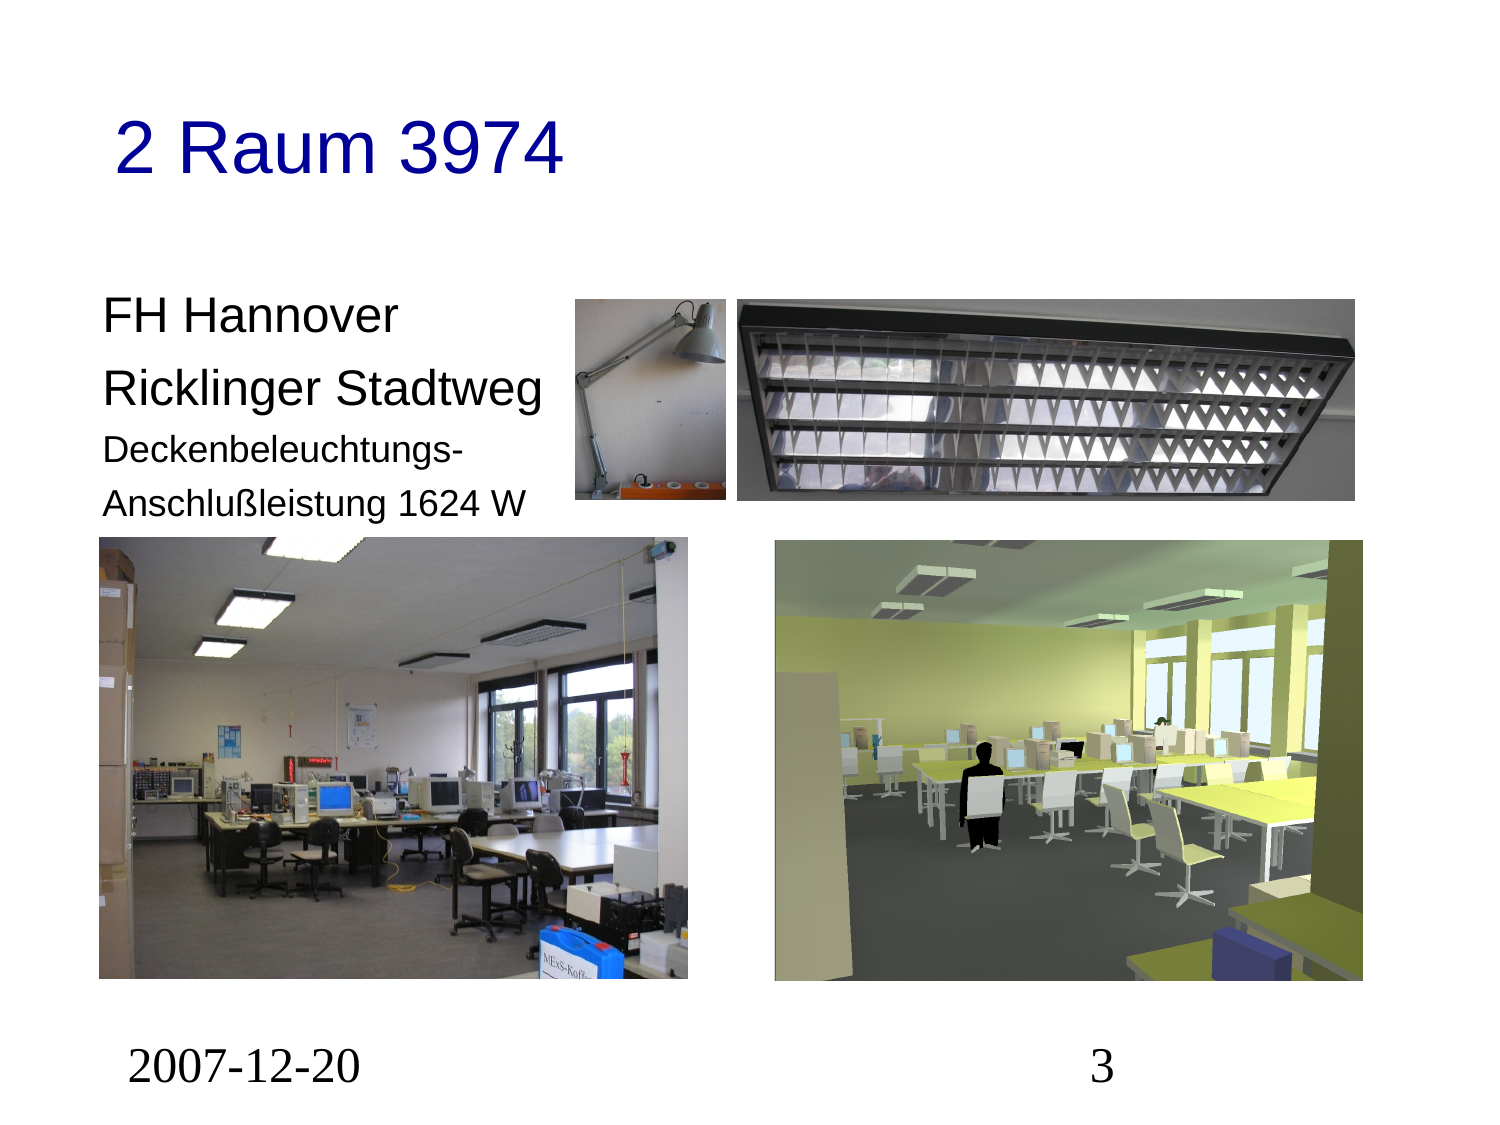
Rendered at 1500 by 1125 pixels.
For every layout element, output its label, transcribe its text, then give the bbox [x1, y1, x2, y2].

picture [737, 299, 1355, 501]
title 2 Raum 3974 [99, 49, 1375, 238]
list FH Hannover Ricklinger Stadtweg Deckenbeleuchtungs- Anschlußleistung 1624 W [87, 275, 1426, 1001]
picture [575, 299, 726, 501]
picture [99, 537, 688, 979]
picture [774, 540, 1363, 981]
